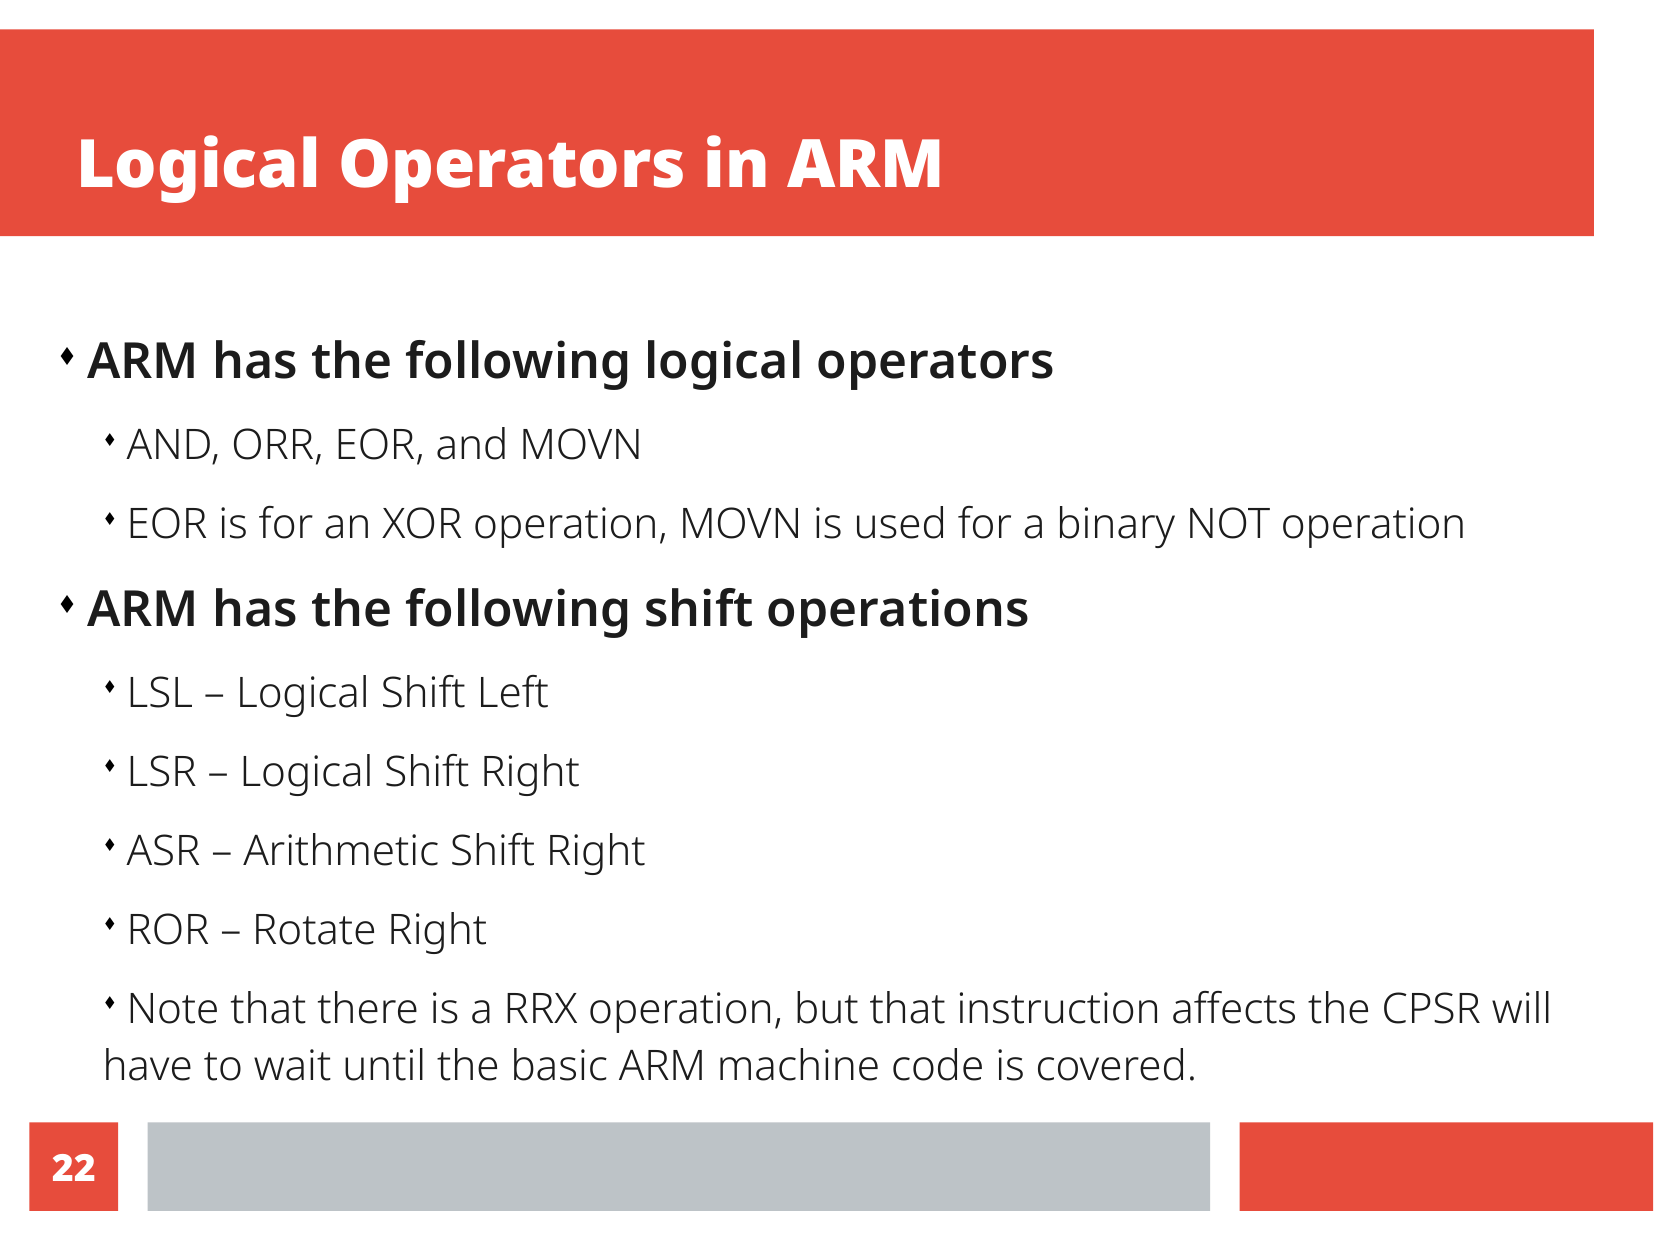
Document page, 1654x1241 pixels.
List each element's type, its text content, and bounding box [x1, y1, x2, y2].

title Logical Operators in ARM [58, 59, 1594, 207]
list ARM has the following logical operators AND, ORR, EOR, and MOVN EOR is for an XOR operation, MOVN is used for a binary NOT operation ARM has the following shift operations LSL – Logical Shift Left LSR – Logical Shift Right ASR – Arithmetic Shift Right ROR – Rotate Right Note that there is a RRX operation, but that instruction affects the CPSR will have to wait until the basic ARM machine code is covered. [58, 324, 1565, 1096]
